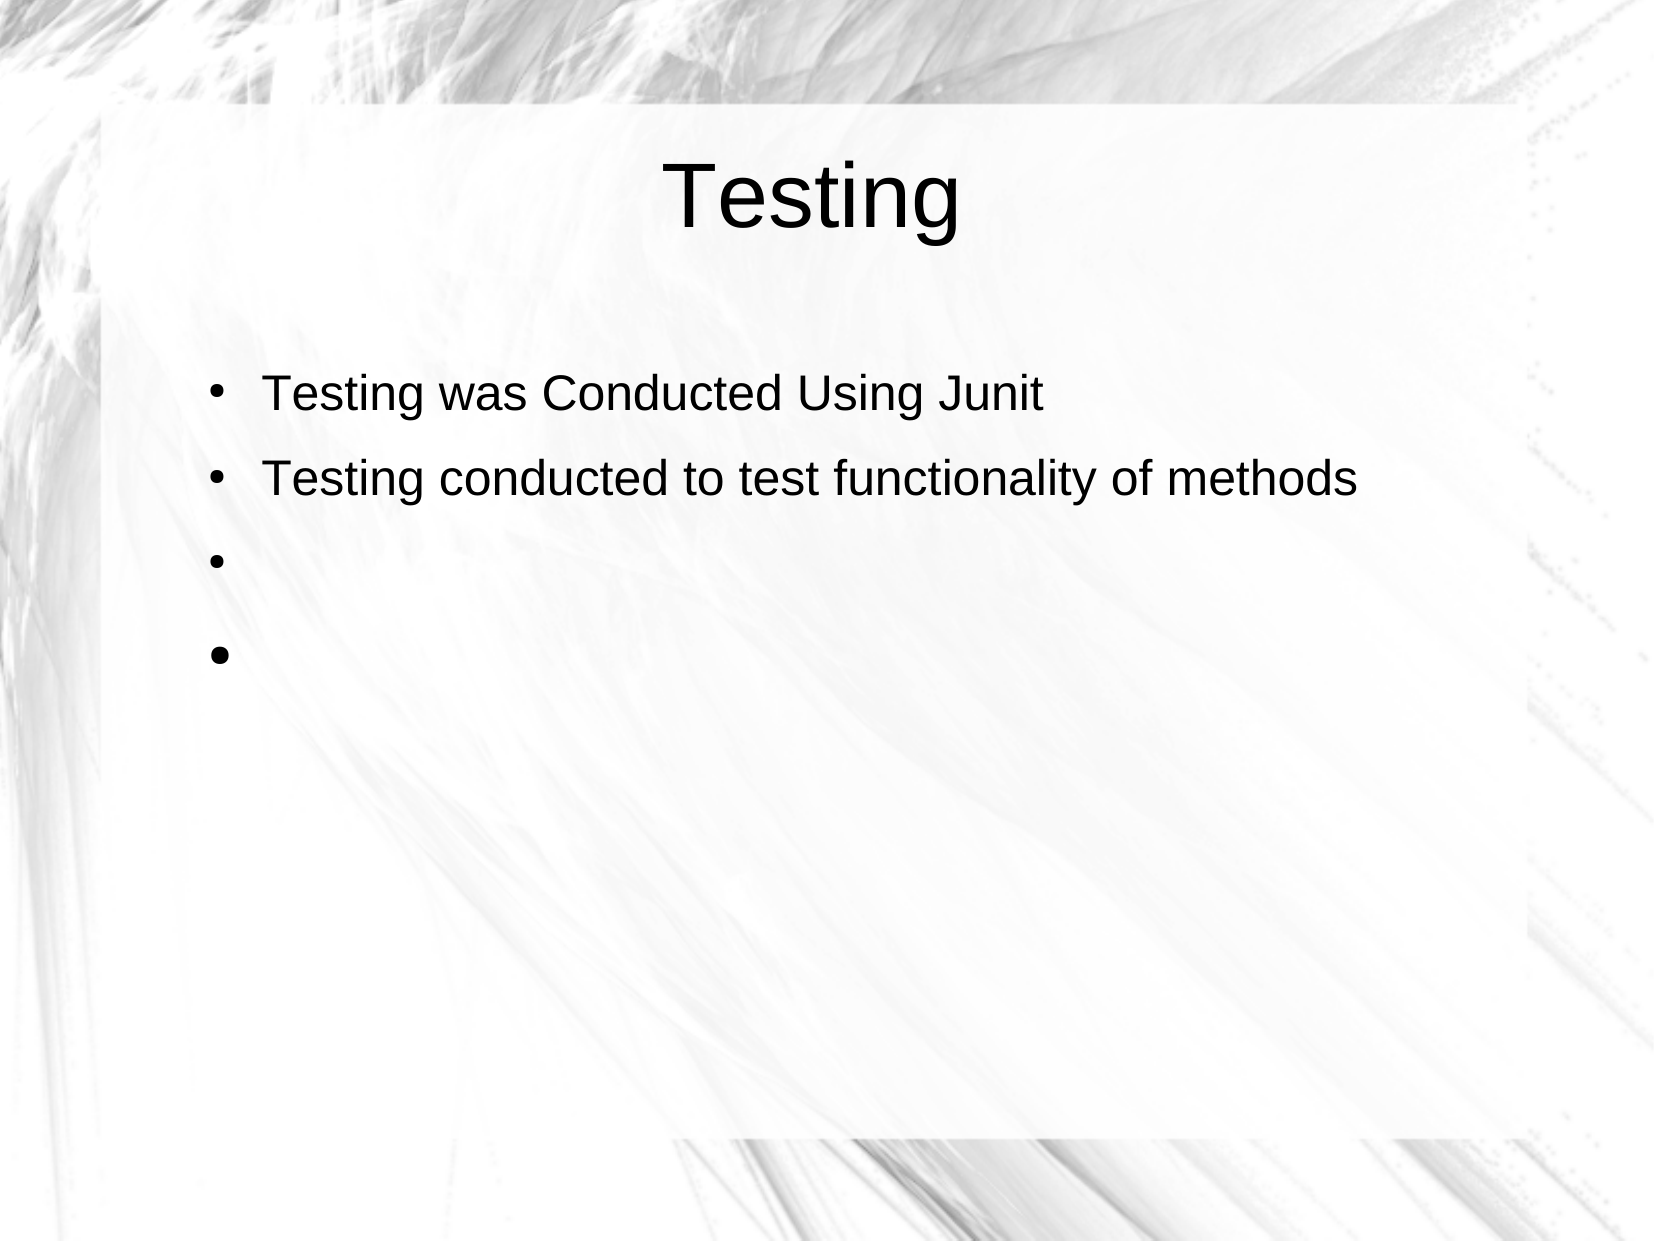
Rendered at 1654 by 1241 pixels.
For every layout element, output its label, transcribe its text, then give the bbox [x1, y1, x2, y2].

title Testing [118, 112, 1506, 281]
list Testing was Conducted Using Junit Testing conducted to test functionality of methods [178, 364, 1570, 1147]
picture [0, 0, 1654, 1241]
